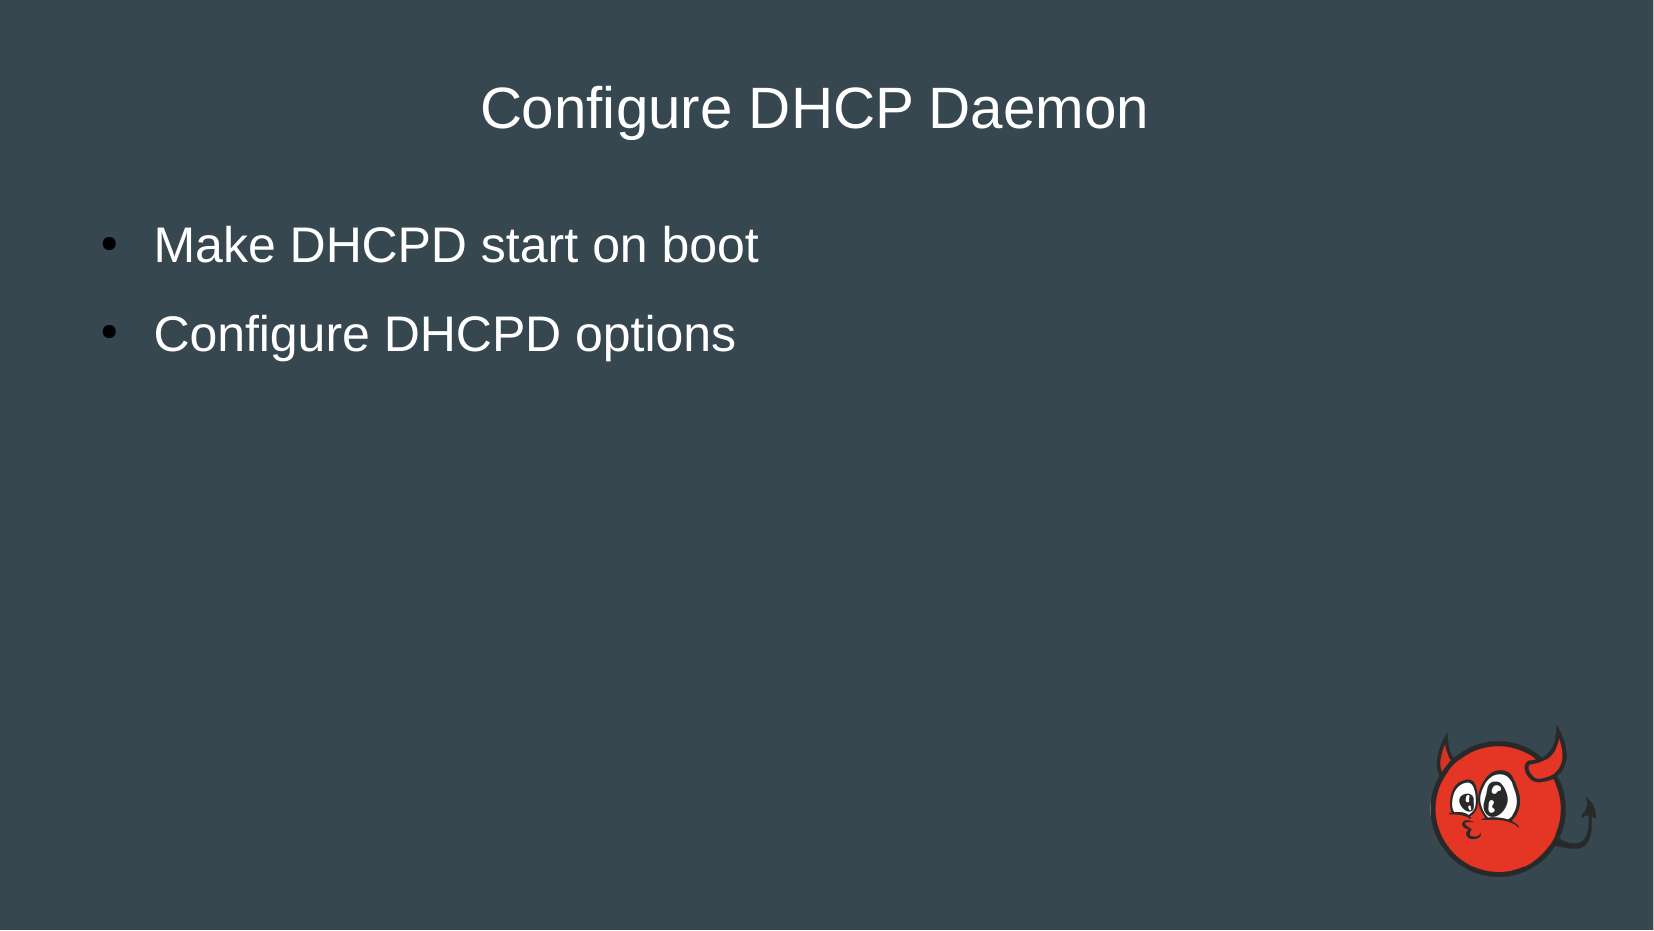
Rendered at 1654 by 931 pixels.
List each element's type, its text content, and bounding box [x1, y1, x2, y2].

list Make DHCPD start on boot Configure DHCPD options [82, 217, 1571, 757]
title Configure DHCP Daemon [105, 30, 1525, 186]
picture [1427, 717, 1598, 888]
